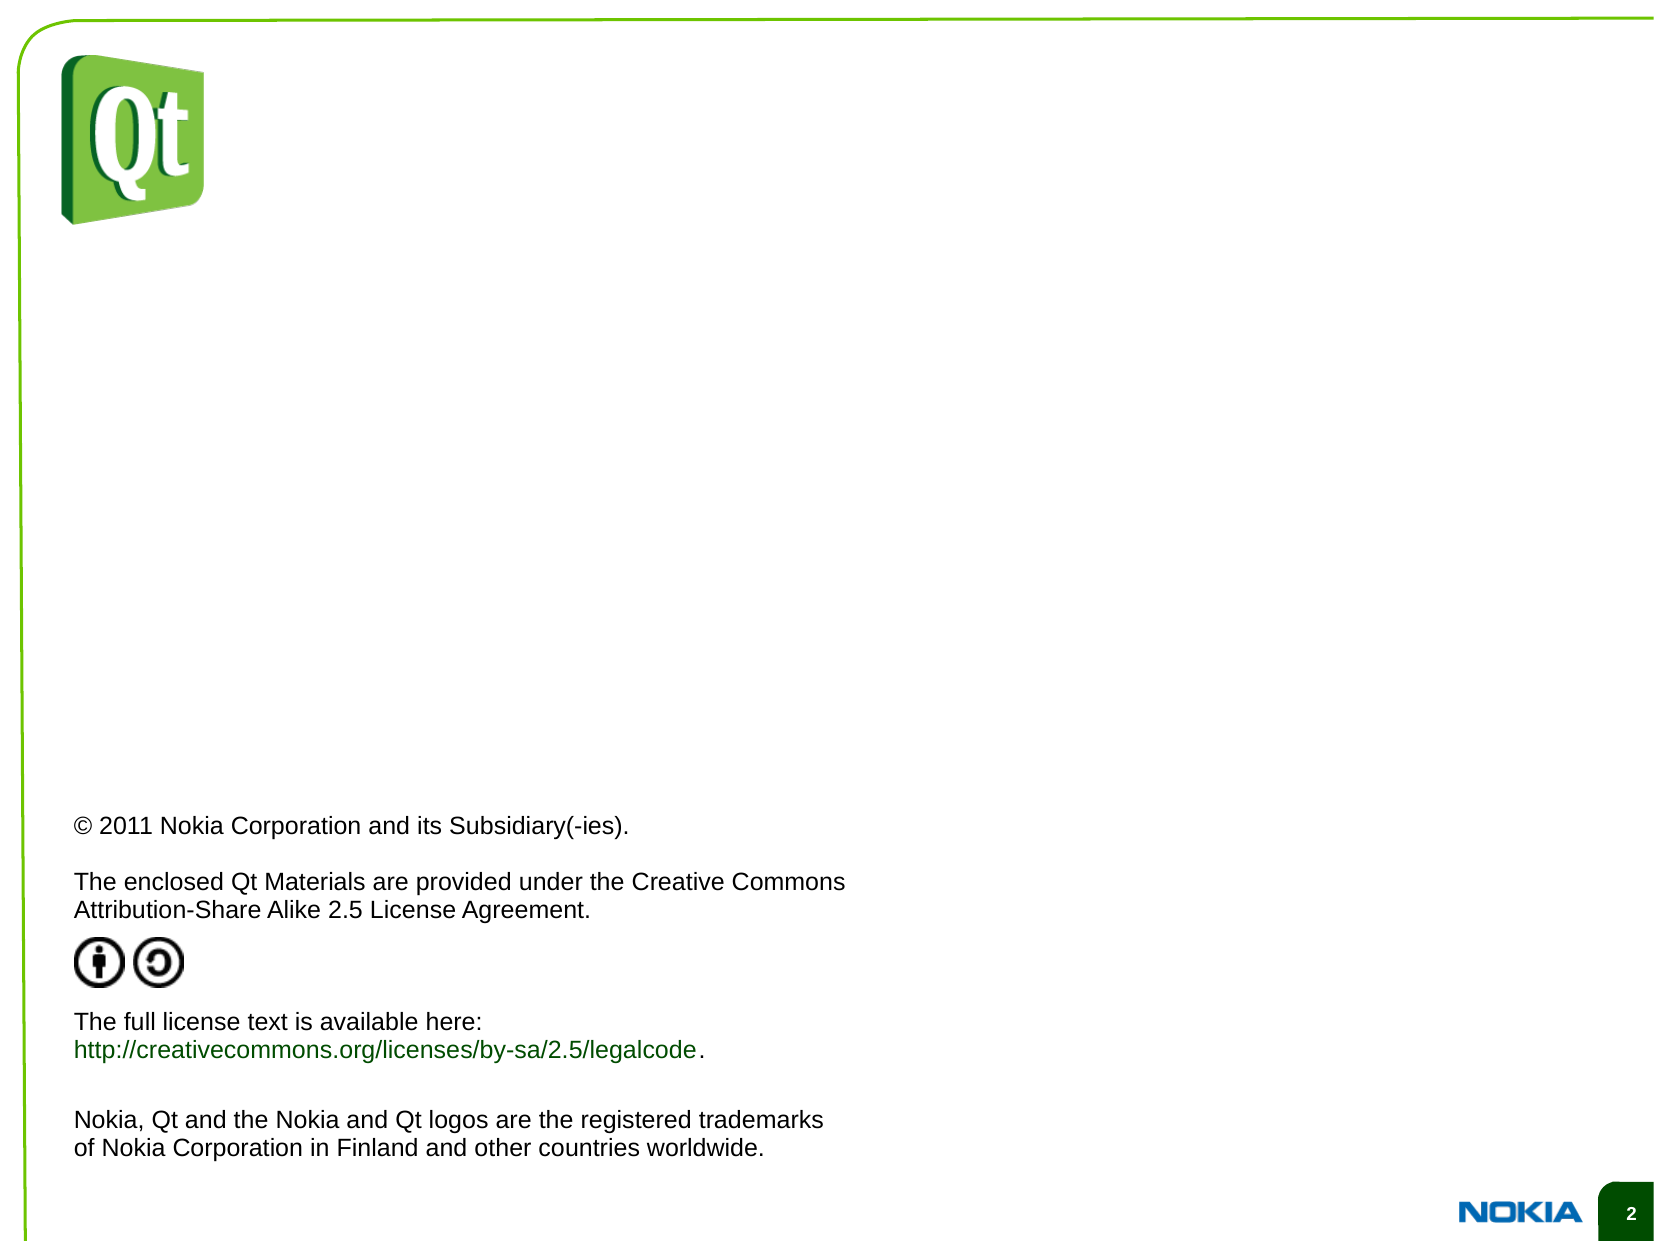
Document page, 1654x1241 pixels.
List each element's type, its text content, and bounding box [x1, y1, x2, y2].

text_box © 2011 Nokia Corporation and its Subsidiary(-ies). The enclosed Qt Materials are provided under the Creative Commons Attribution-Share Alike 2.5 License Agreement. The full license text is available here: http://creativecommons.org/licenses/by-sa/2.5/legalcode. Nokia, Qt and the Nokia and Qt logos are the registered trademarks of Nokia Corporation in Finland and other countries worldwide. [59, 804, 1188, 1241]
picture [133, 937, 184, 988]
picture [1459, 1201, 1583, 1223]
picture [74, 937, 125, 988]
picture [61, 55, 204, 225]
